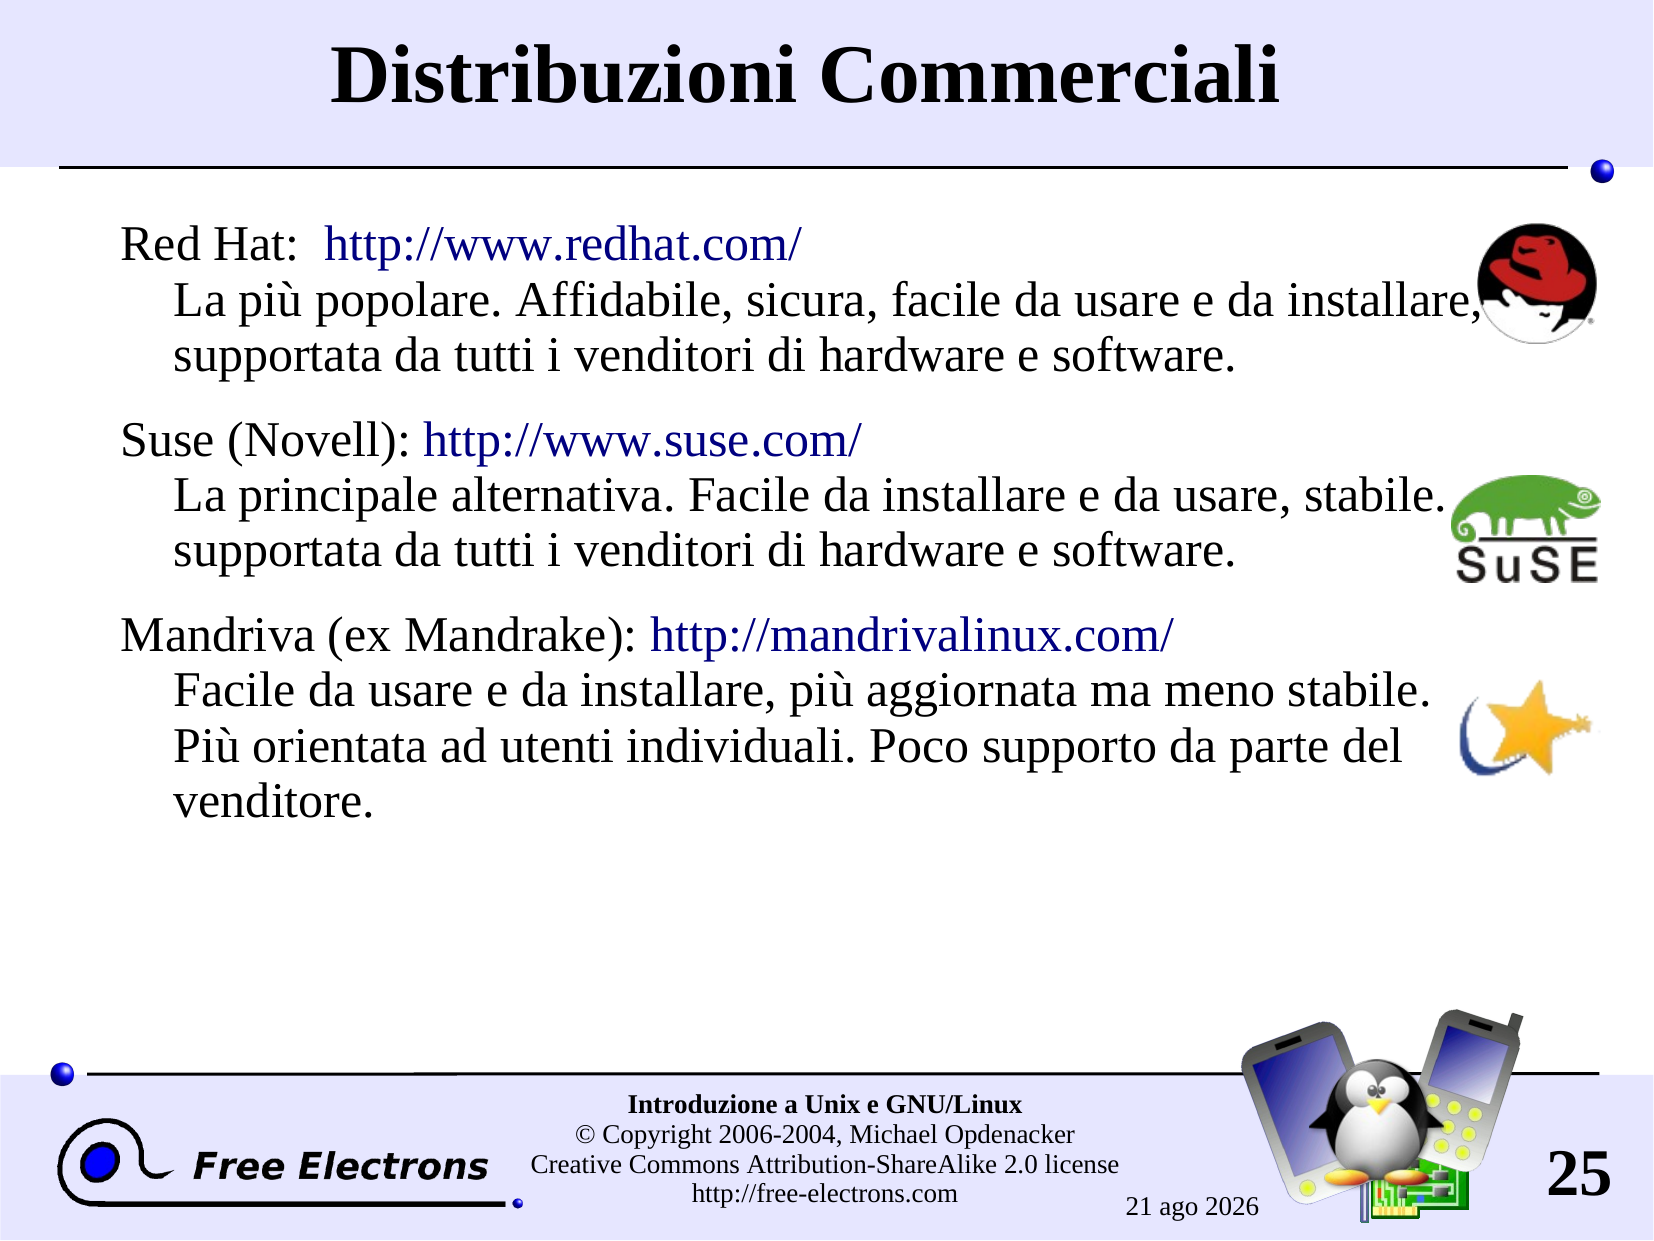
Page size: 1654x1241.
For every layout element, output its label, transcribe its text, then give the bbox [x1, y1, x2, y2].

picture [1225, 1036, 1531, 1241]
picture [1451, 475, 1601, 584]
title Distribuzioni Commerciali [60, 12, 1551, 138]
picture [50, 1107, 527, 1216]
picture [1477, 222, 1598, 345]
picture [1439, 652, 1608, 817]
list Red Hat: http://www.redhat.com/ La più popolare. Affidabile, sicura, facile da usare e da installare, supportata da tutti i venditori di hardware e software. Suse (Novell): http://www.suse.com/ La principale alternativa. Facile da installare e da usare, stabile. supportata da tutti i venditori di hardware e software. Mandriva (ex Mandrake): http://mandrivalinux.com/ Facile da usare e da installare, più aggiornata ma meno stabile. Più orientata ad utenti individuali. Poco supporto da parte del venditore. [102, 216, 1544, 1036]
